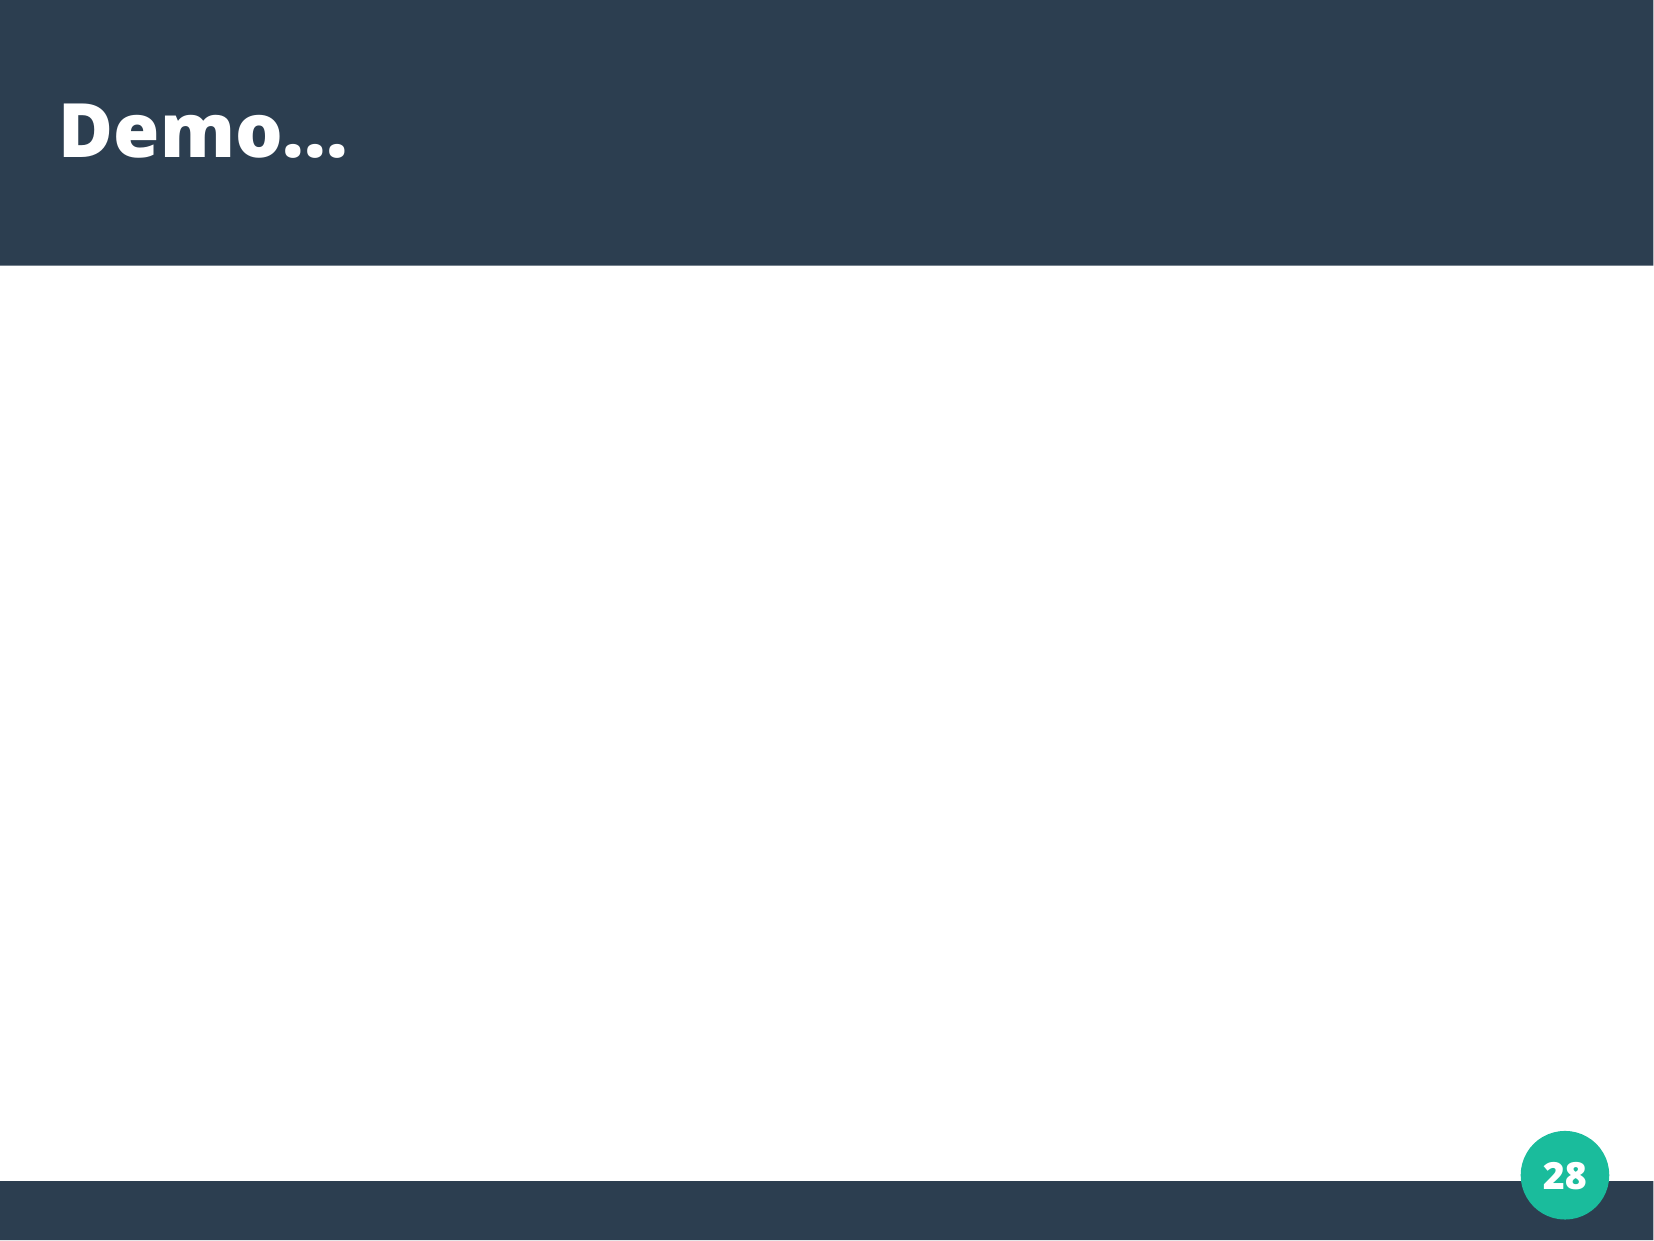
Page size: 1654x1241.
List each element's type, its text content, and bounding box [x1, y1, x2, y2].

title Demo... [59, 49, 1595, 207]
